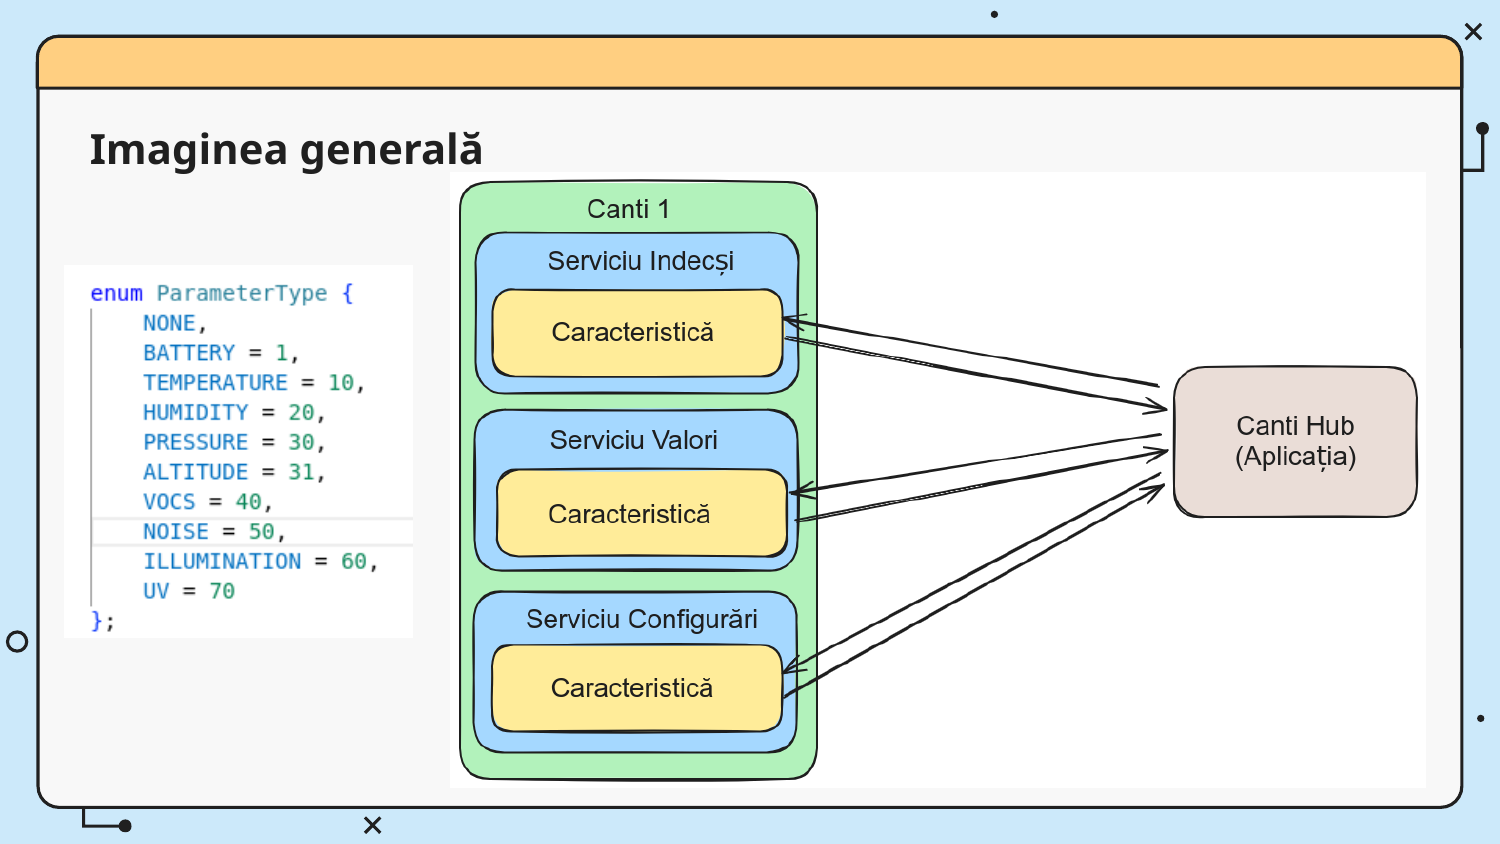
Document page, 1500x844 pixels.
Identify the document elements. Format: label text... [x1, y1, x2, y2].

picture [64, 265, 413, 638]
title Imaginea generală [75, 112, 976, 188]
picture [450, 172, 1426, 788]
